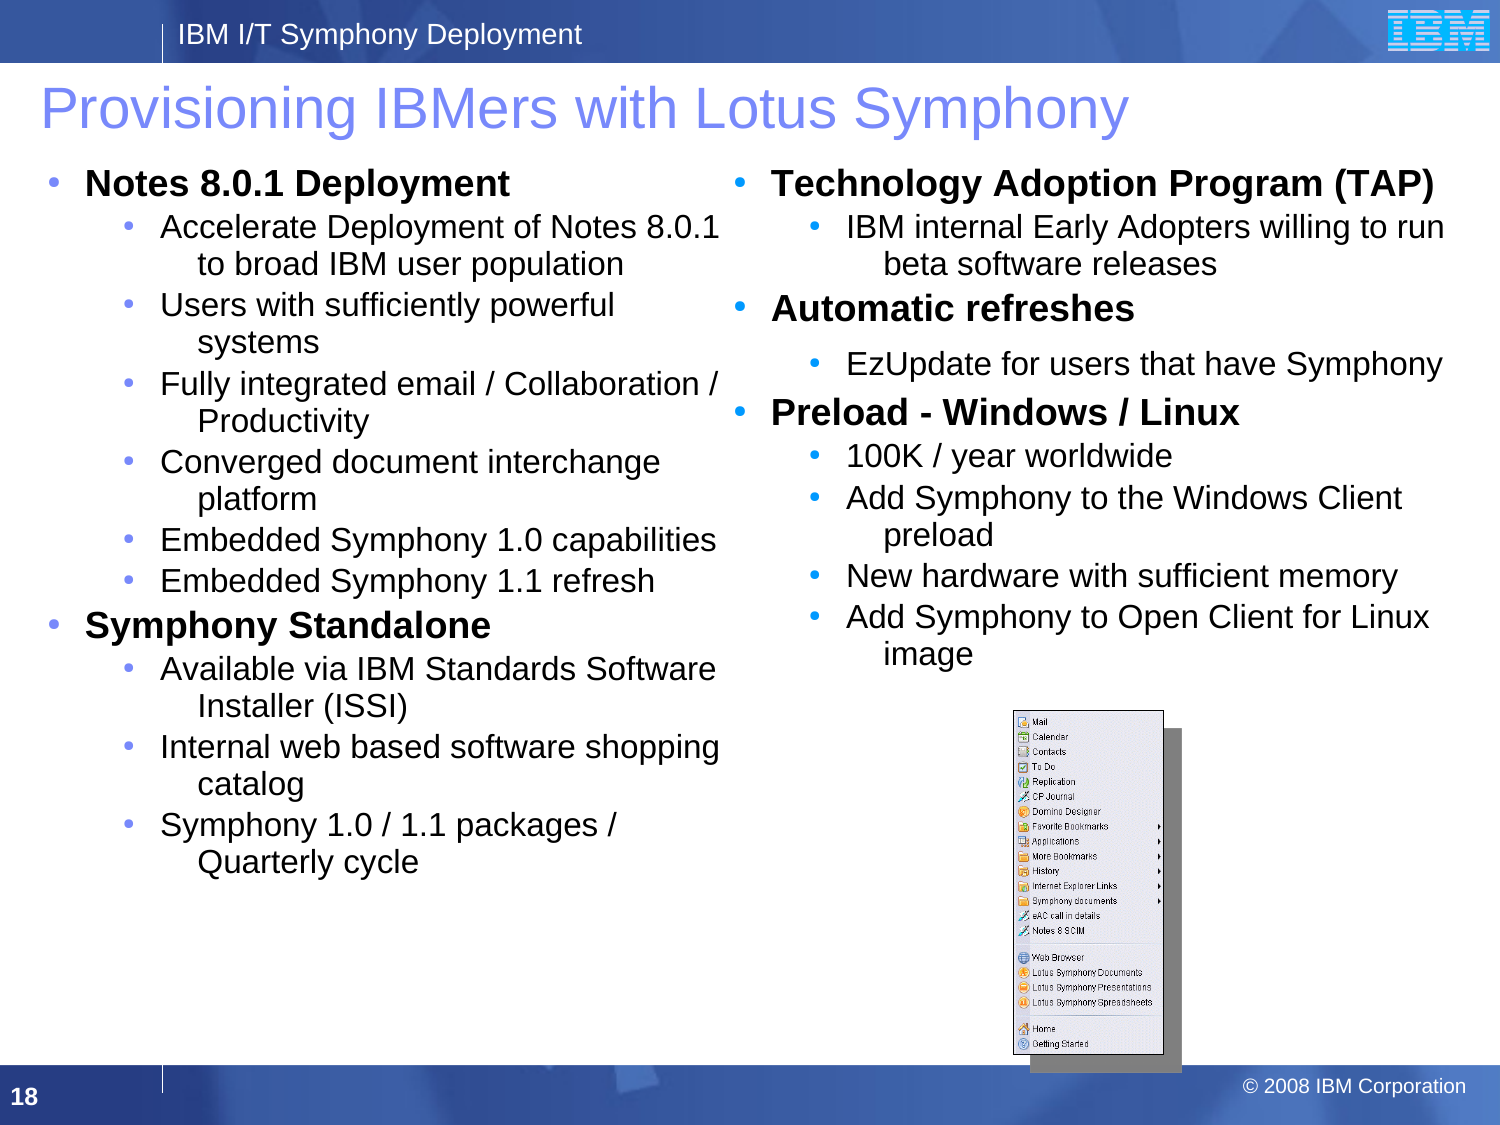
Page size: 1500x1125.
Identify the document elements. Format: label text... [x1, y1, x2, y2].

list Notes 8.0.1 Deployment Accelerate Deployment of Notes 8.0.1 to broad IBM user population Users with sufficiently powerful systems Fully integrated email / Collaboration / Productivity Converged document interchange platform Embedded Symphony 1.0 capabilities Embedded Symphony 1.1 refresh Symphony Standalone Available via IBM Standards Software Installer (ISSI) Internal web based software shopping catalog Symphony 1.0 / 1.1 packages / Quarterly cycle [47, 162, 733, 1003]
list Technology Adoption Program (TAP) IBM internal Early Adopters willing to run beta software releases Automatic refreshes EzUpdate for users that have Symphony Preload - Windows / Linux 100K / year worldwide Add Symphony to the Windows Client preload New hardware with sufficient memory Add Symphony to Open Client for Linux image [733, 162, 1481, 1065]
title Provisioning IBMers with Lotus Symphony [25, 66, 1378, 149]
text_box 1 [29, 1080, 113, 1118]
